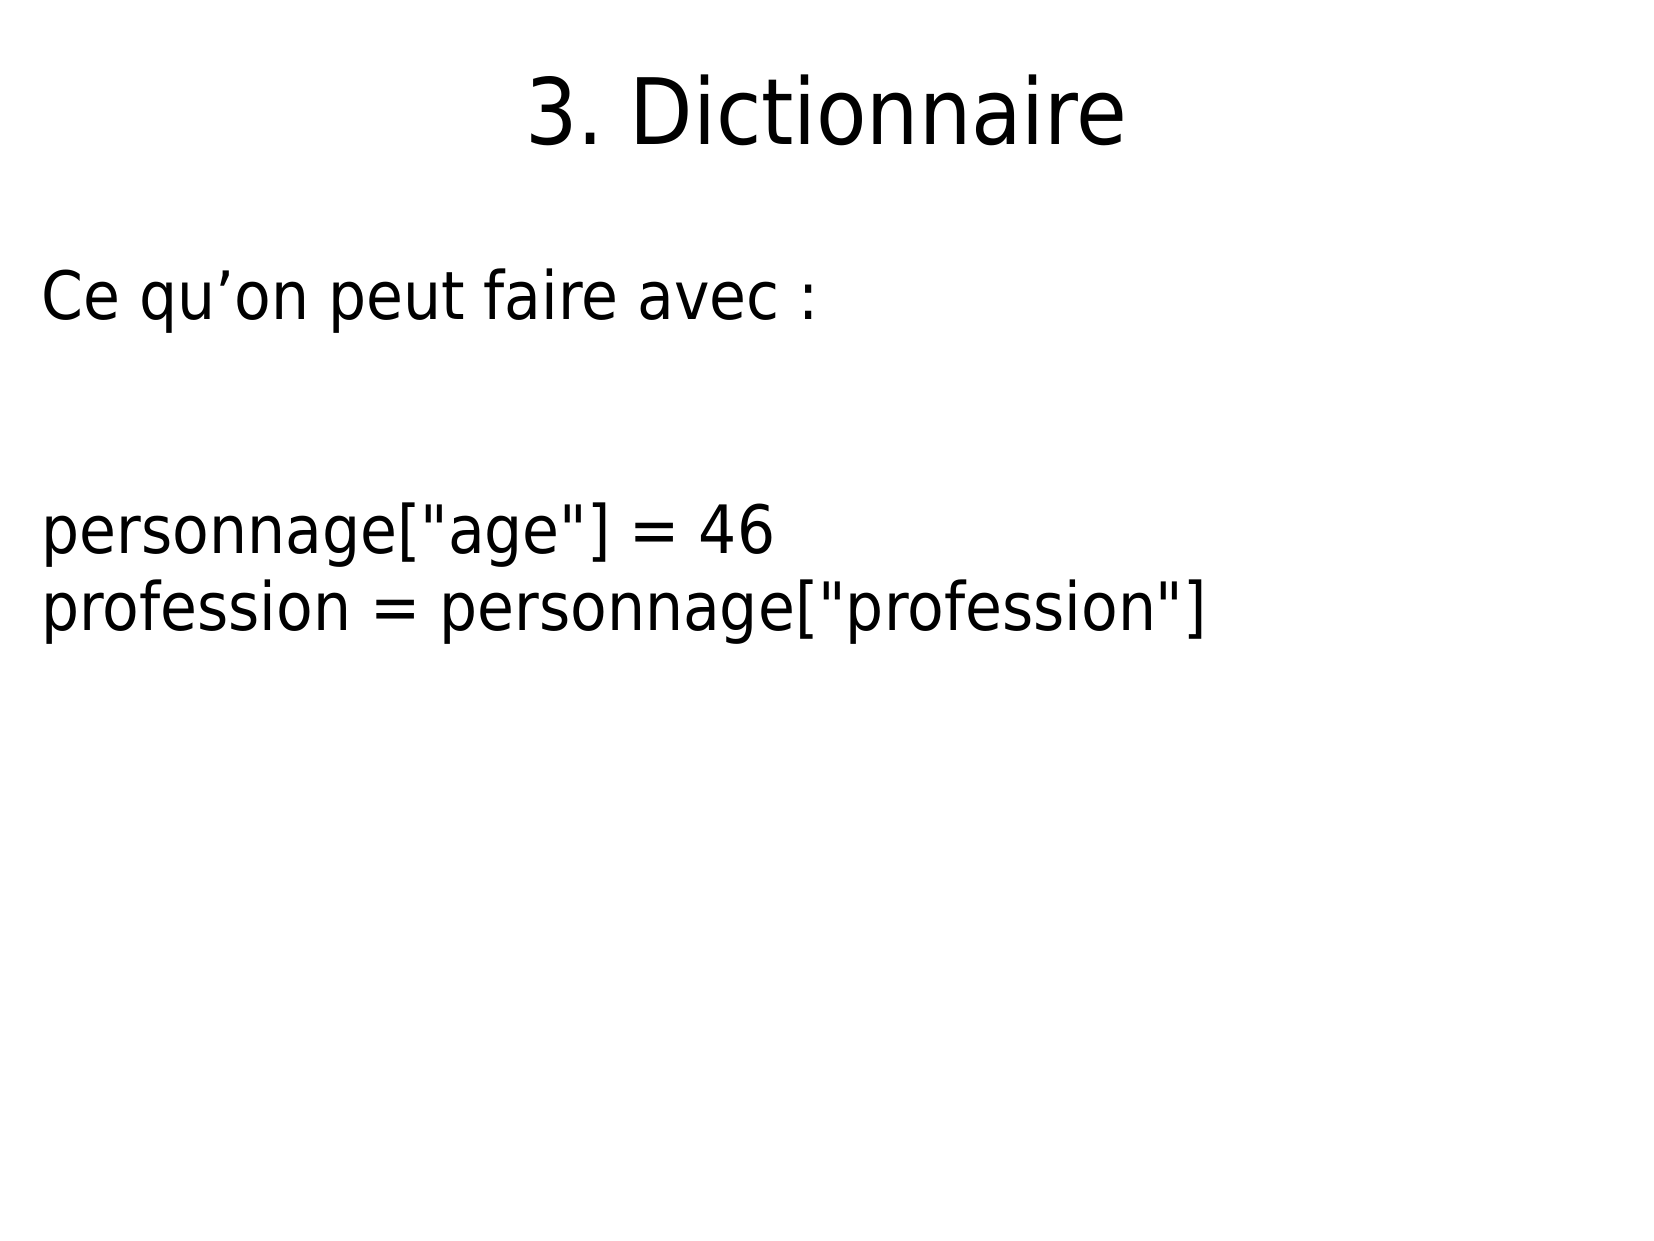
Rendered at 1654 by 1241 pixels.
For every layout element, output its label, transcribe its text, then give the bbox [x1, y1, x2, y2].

title 3. Dictionnaire [41, 12, 1613, 214]
title Ce qu’on peut faire avec : personnage["age"] = 46 profession = personnage["profession"] [41, 257, 1613, 1096]
